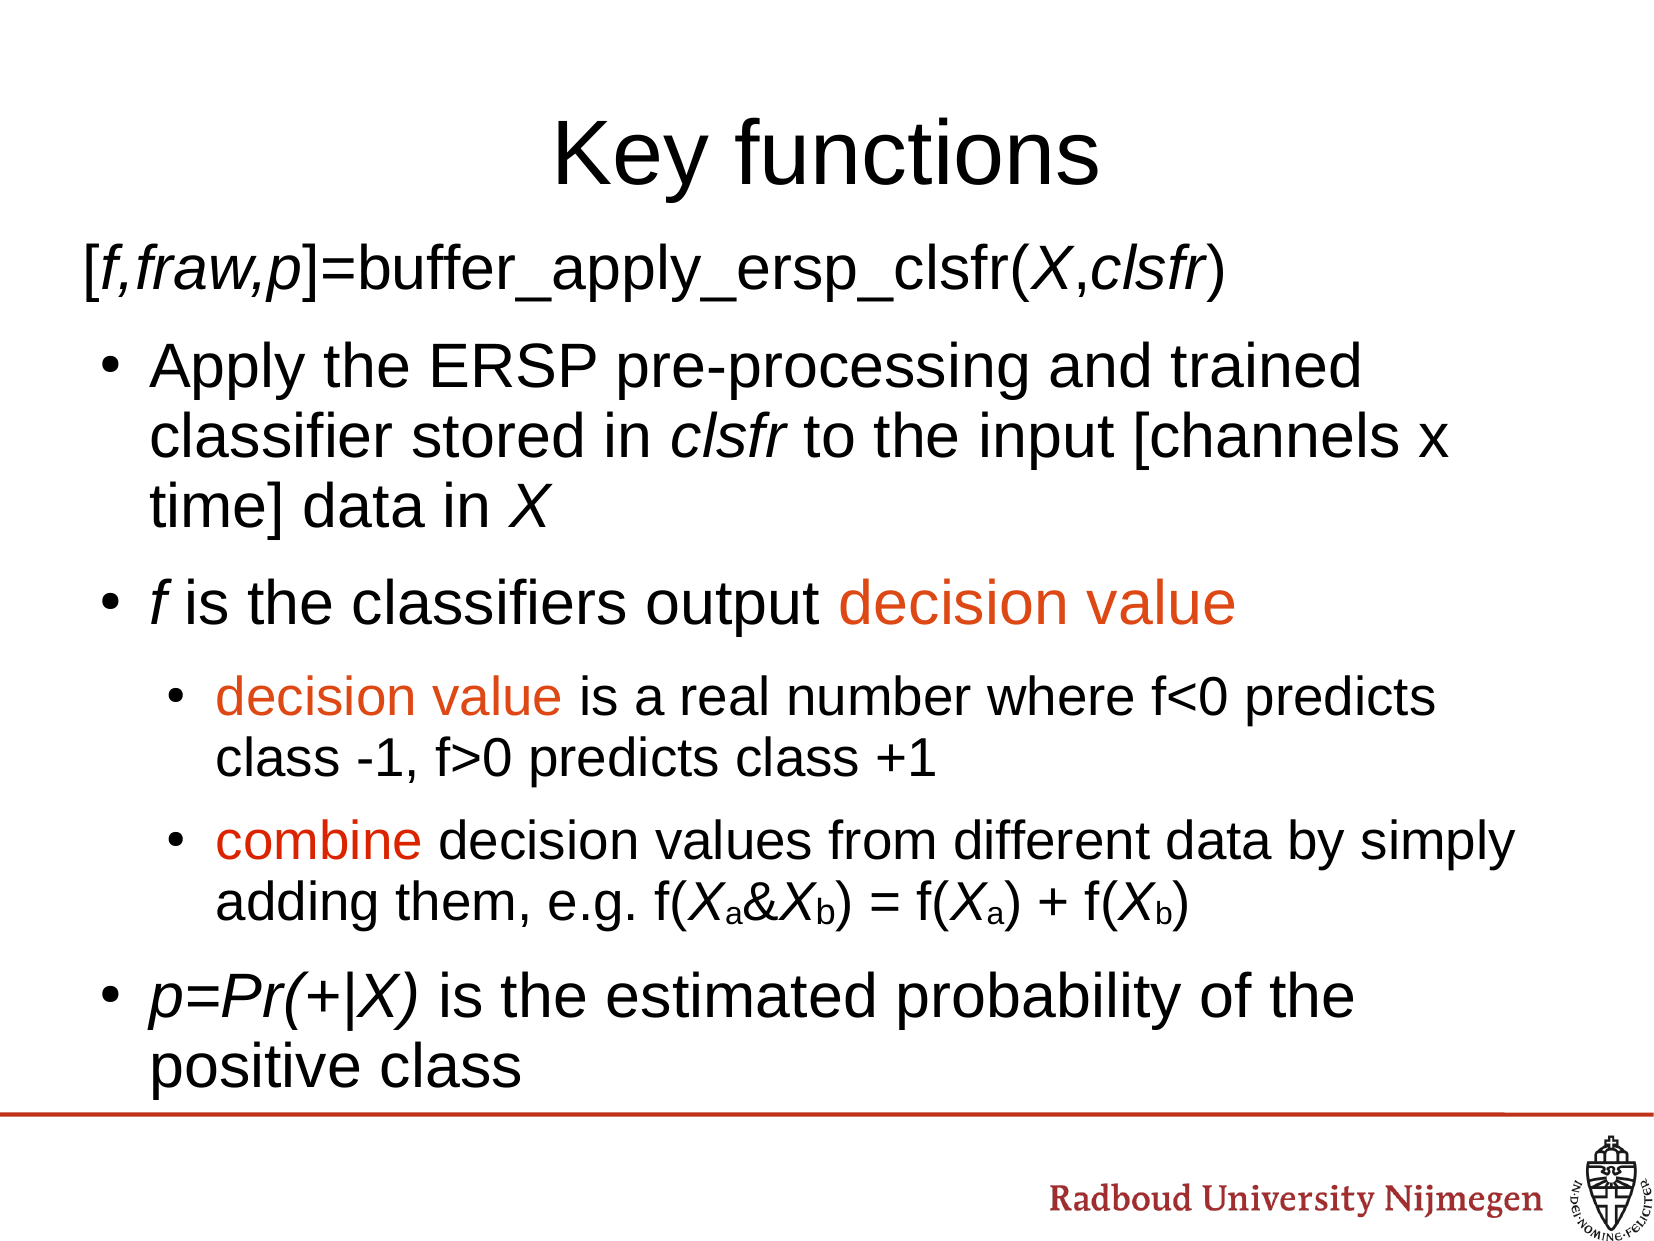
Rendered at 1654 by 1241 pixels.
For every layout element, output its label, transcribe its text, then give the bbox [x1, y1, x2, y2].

picture [1050, 1134, 1654, 1241]
list [f,fraw,p]=buffer_apply_ersp_clsfr(X,clsfr) Apply the ERSP pre-processing and trained classifier stored in clsfr to the input [channels x time] data in X f is the classifiers output decision value decision value is a real number where f<0 predicts class -1, f>0 predicts class +1 combine decision values from different data by simply adding them, e.g. f(Xa&Xb) = f(Xa) + f(Xb) p=Pr(+|X) is the estimated probability of the positive class [82, 232, 1571, 1109]
title Key functions [82, 49, 1571, 232]
